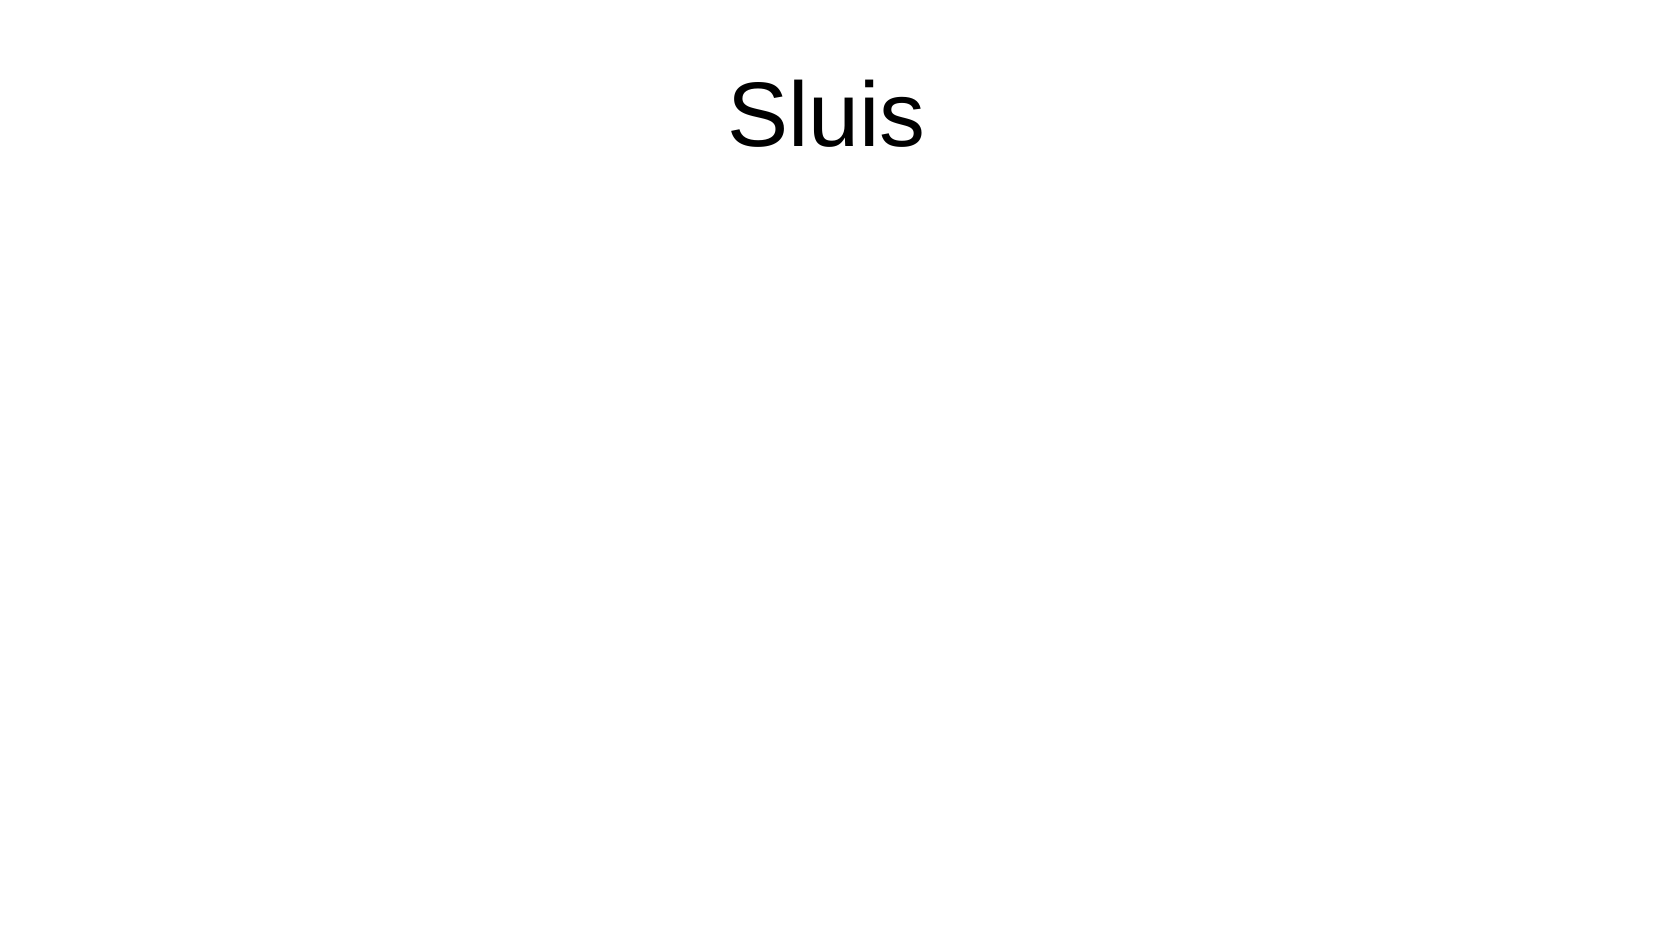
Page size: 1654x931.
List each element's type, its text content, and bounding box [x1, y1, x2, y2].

title Sluis [82, 37, 1571, 193]
